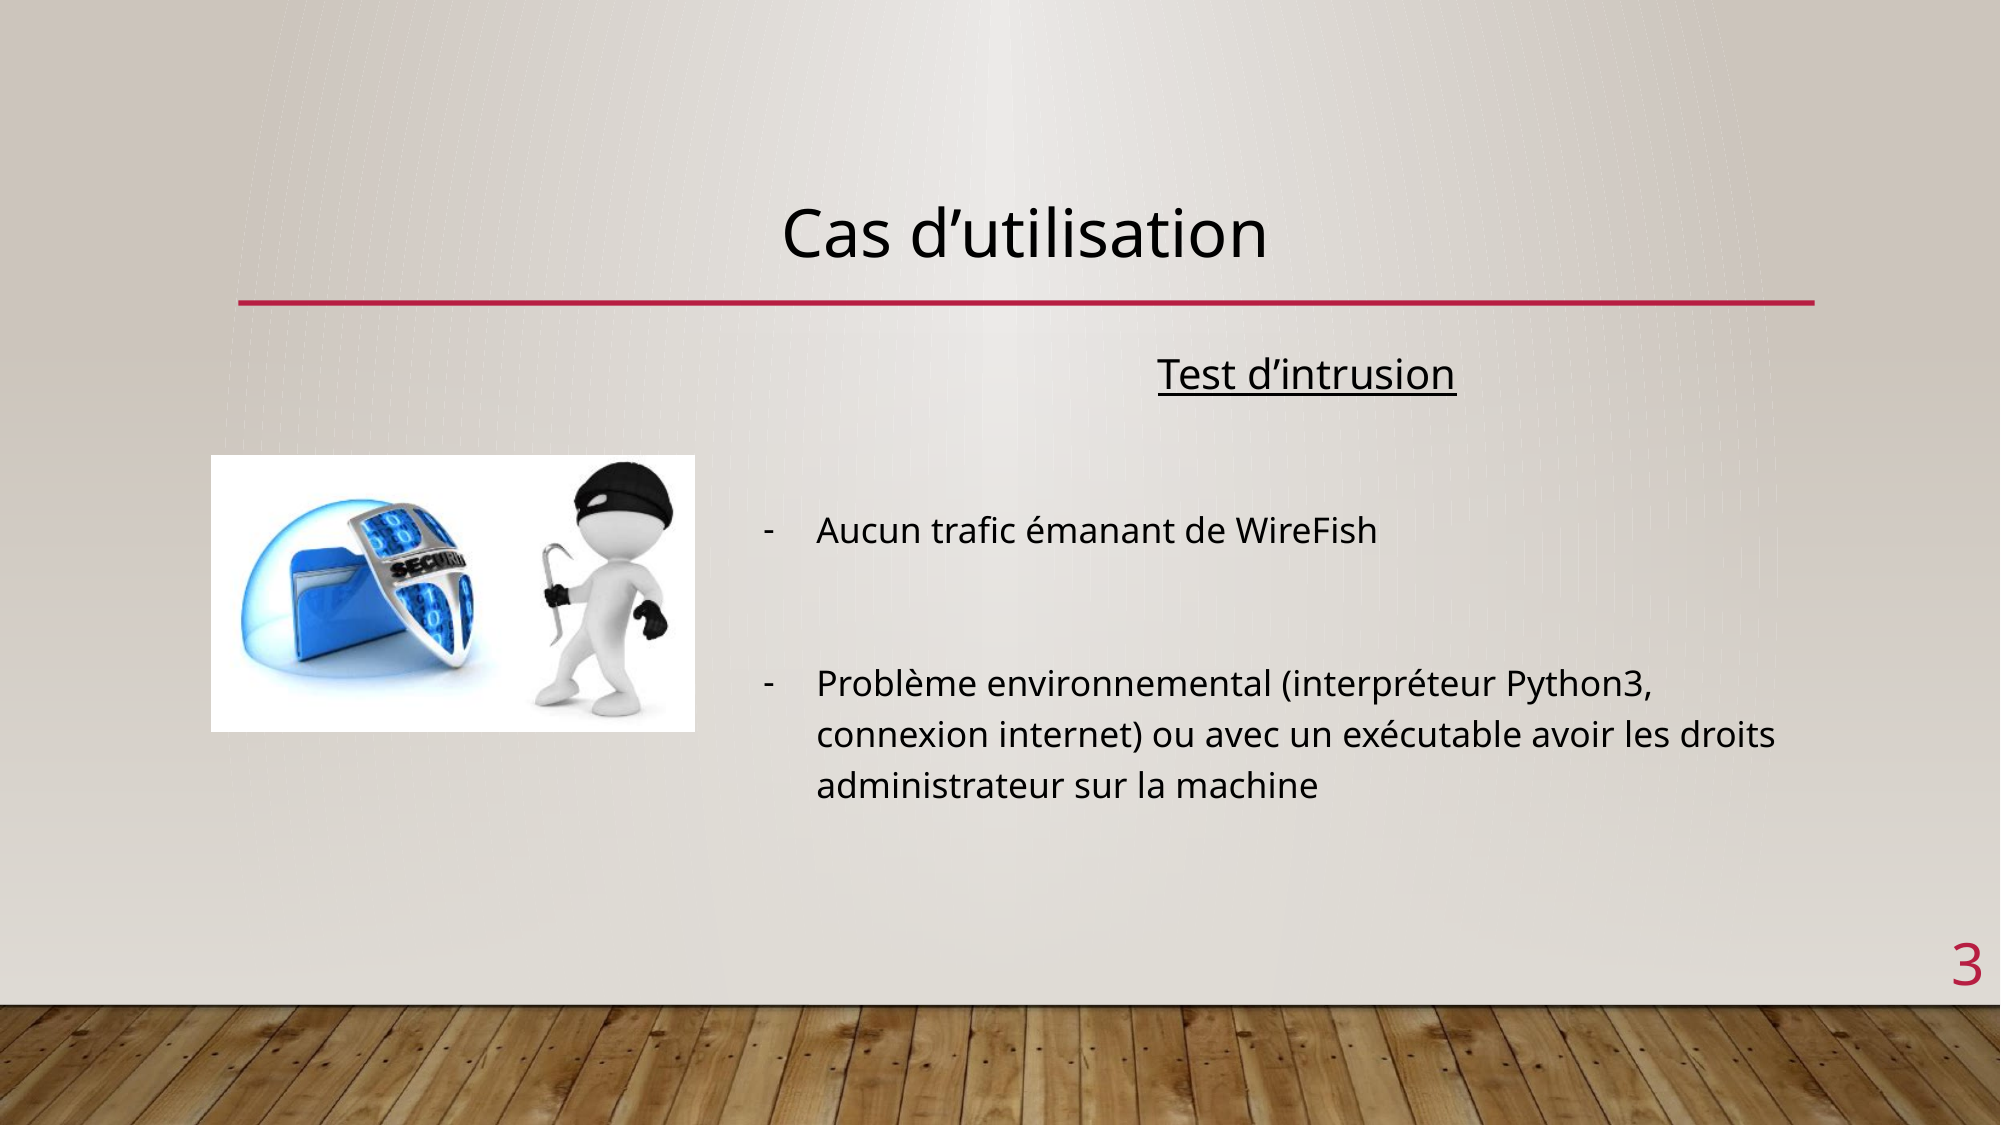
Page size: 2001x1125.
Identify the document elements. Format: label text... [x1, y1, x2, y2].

picture [0, 1005, 2000, 1125]
picture [211, 455, 695, 733]
slide_number <number> [1866, 920, 2000, 1003]
list Test d’intrusion Aucun trafic émanant de WireFish Problème environnemental (interpréteur Python3, connexion internet) ou avec un exécutable avoir les droits administrateur sur la machine [726, 330, 1814, 897]
title Cas d’utilisation [238, 192, 1814, 306]
